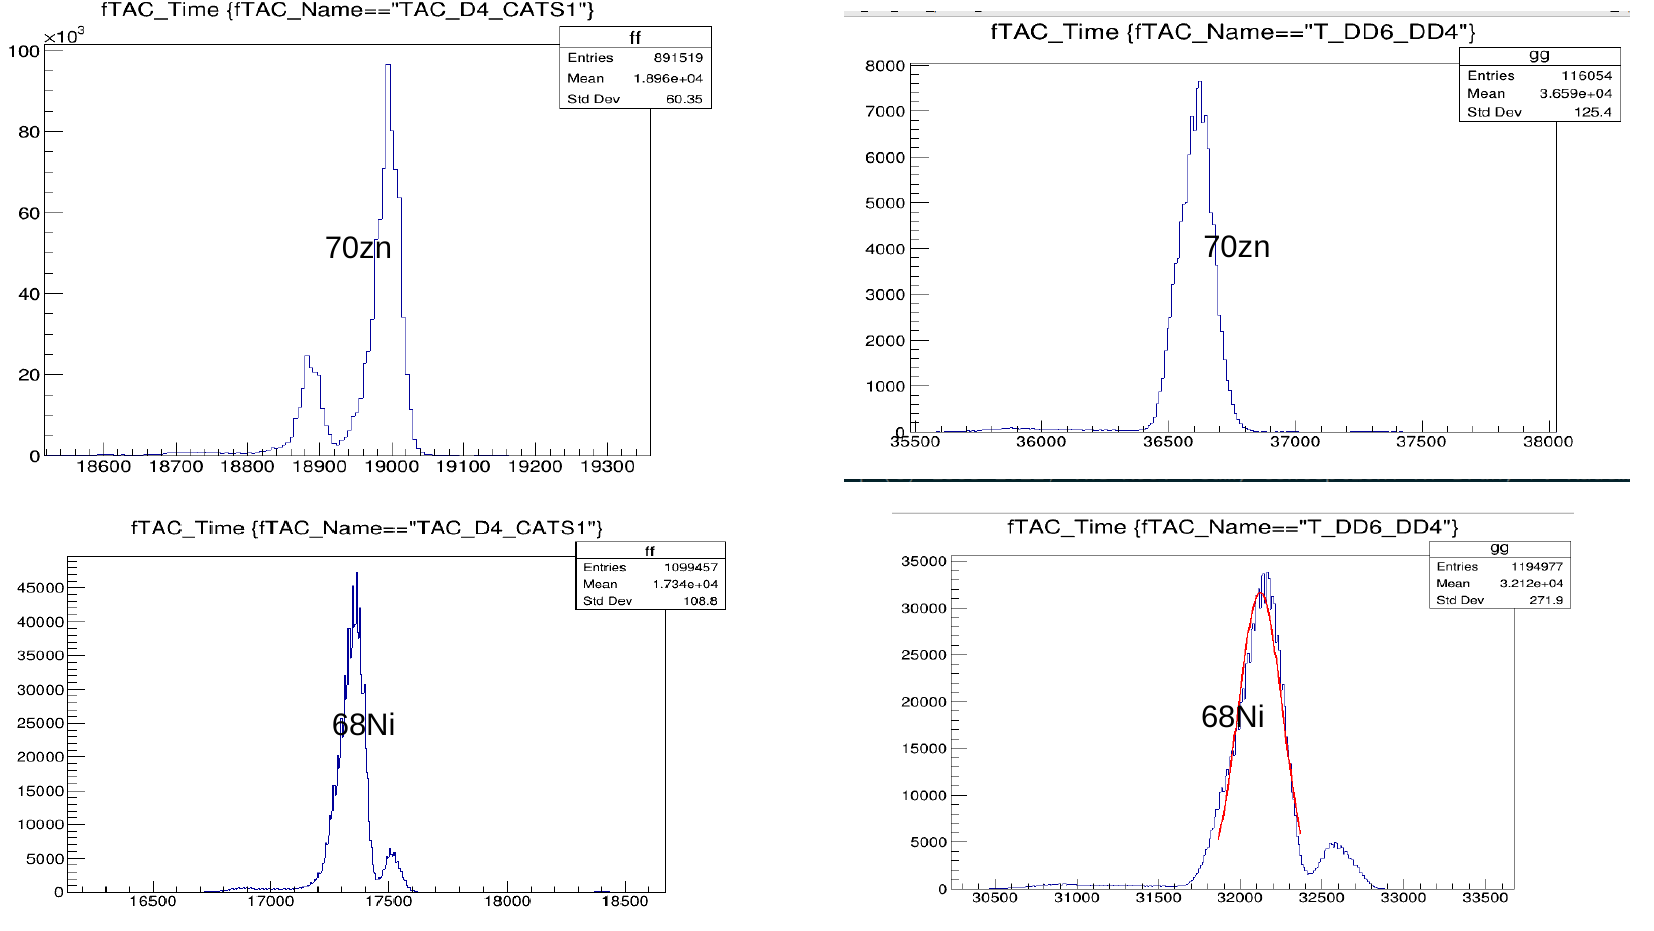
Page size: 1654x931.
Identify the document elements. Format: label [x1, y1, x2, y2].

picture [0, 519, 728, 931]
picture [0, 0, 721, 498]
picture [844, 11, 1630, 482]
picture [892, 512, 1574, 920]
